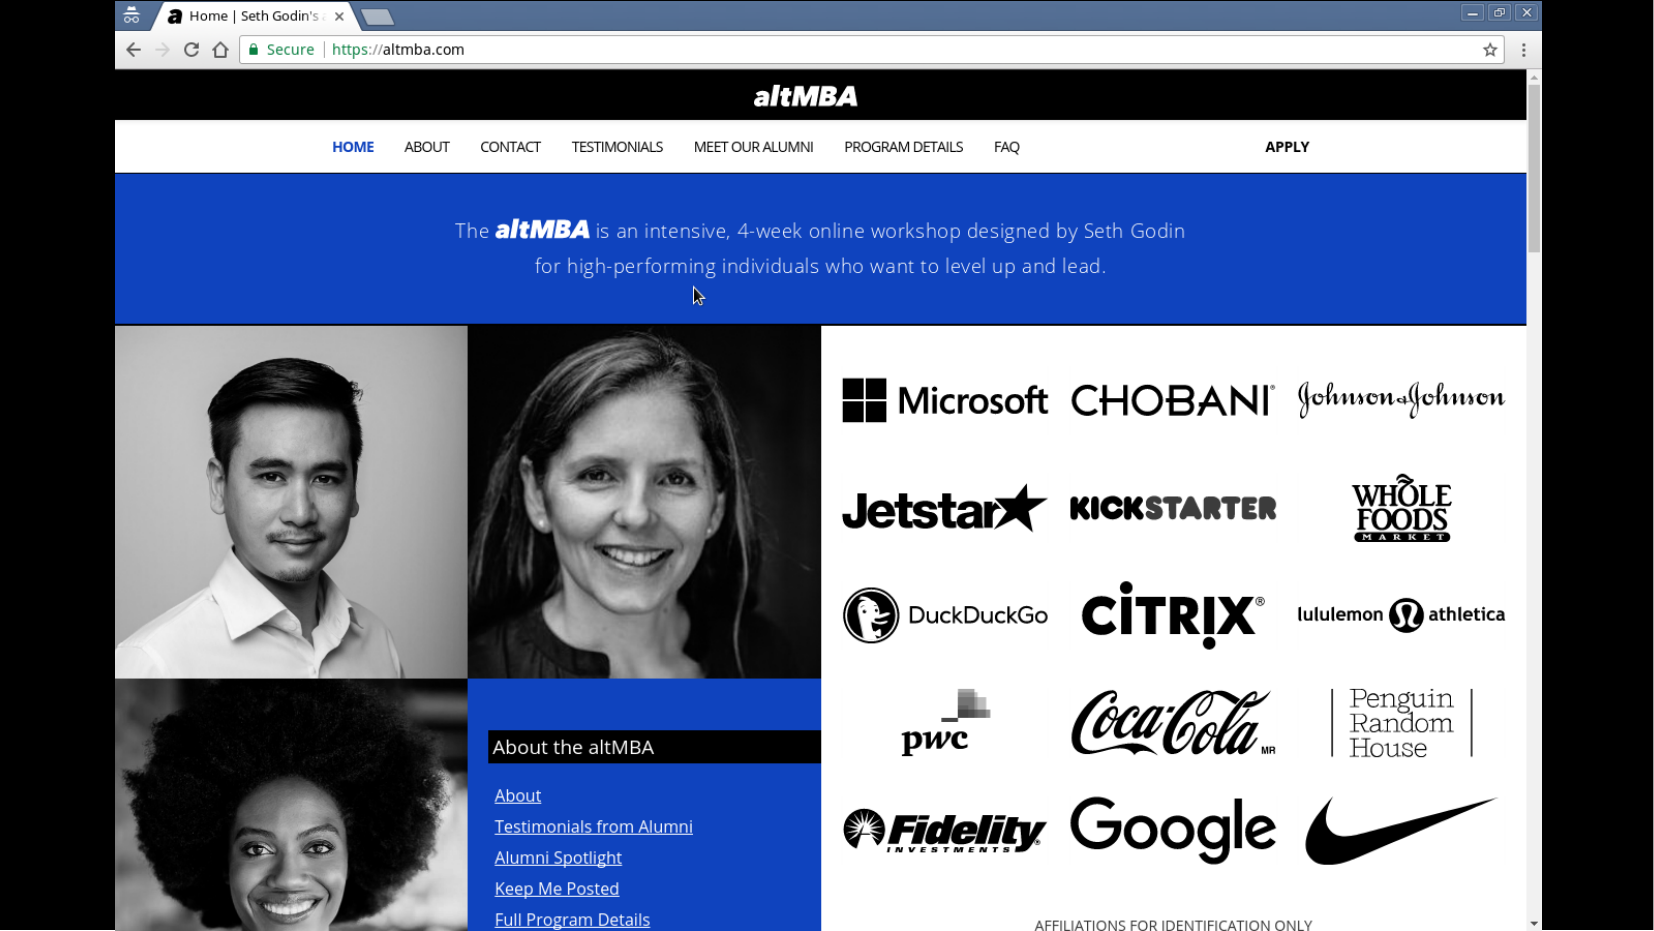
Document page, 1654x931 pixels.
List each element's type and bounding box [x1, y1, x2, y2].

picture [115, 1, 1542, 931]
